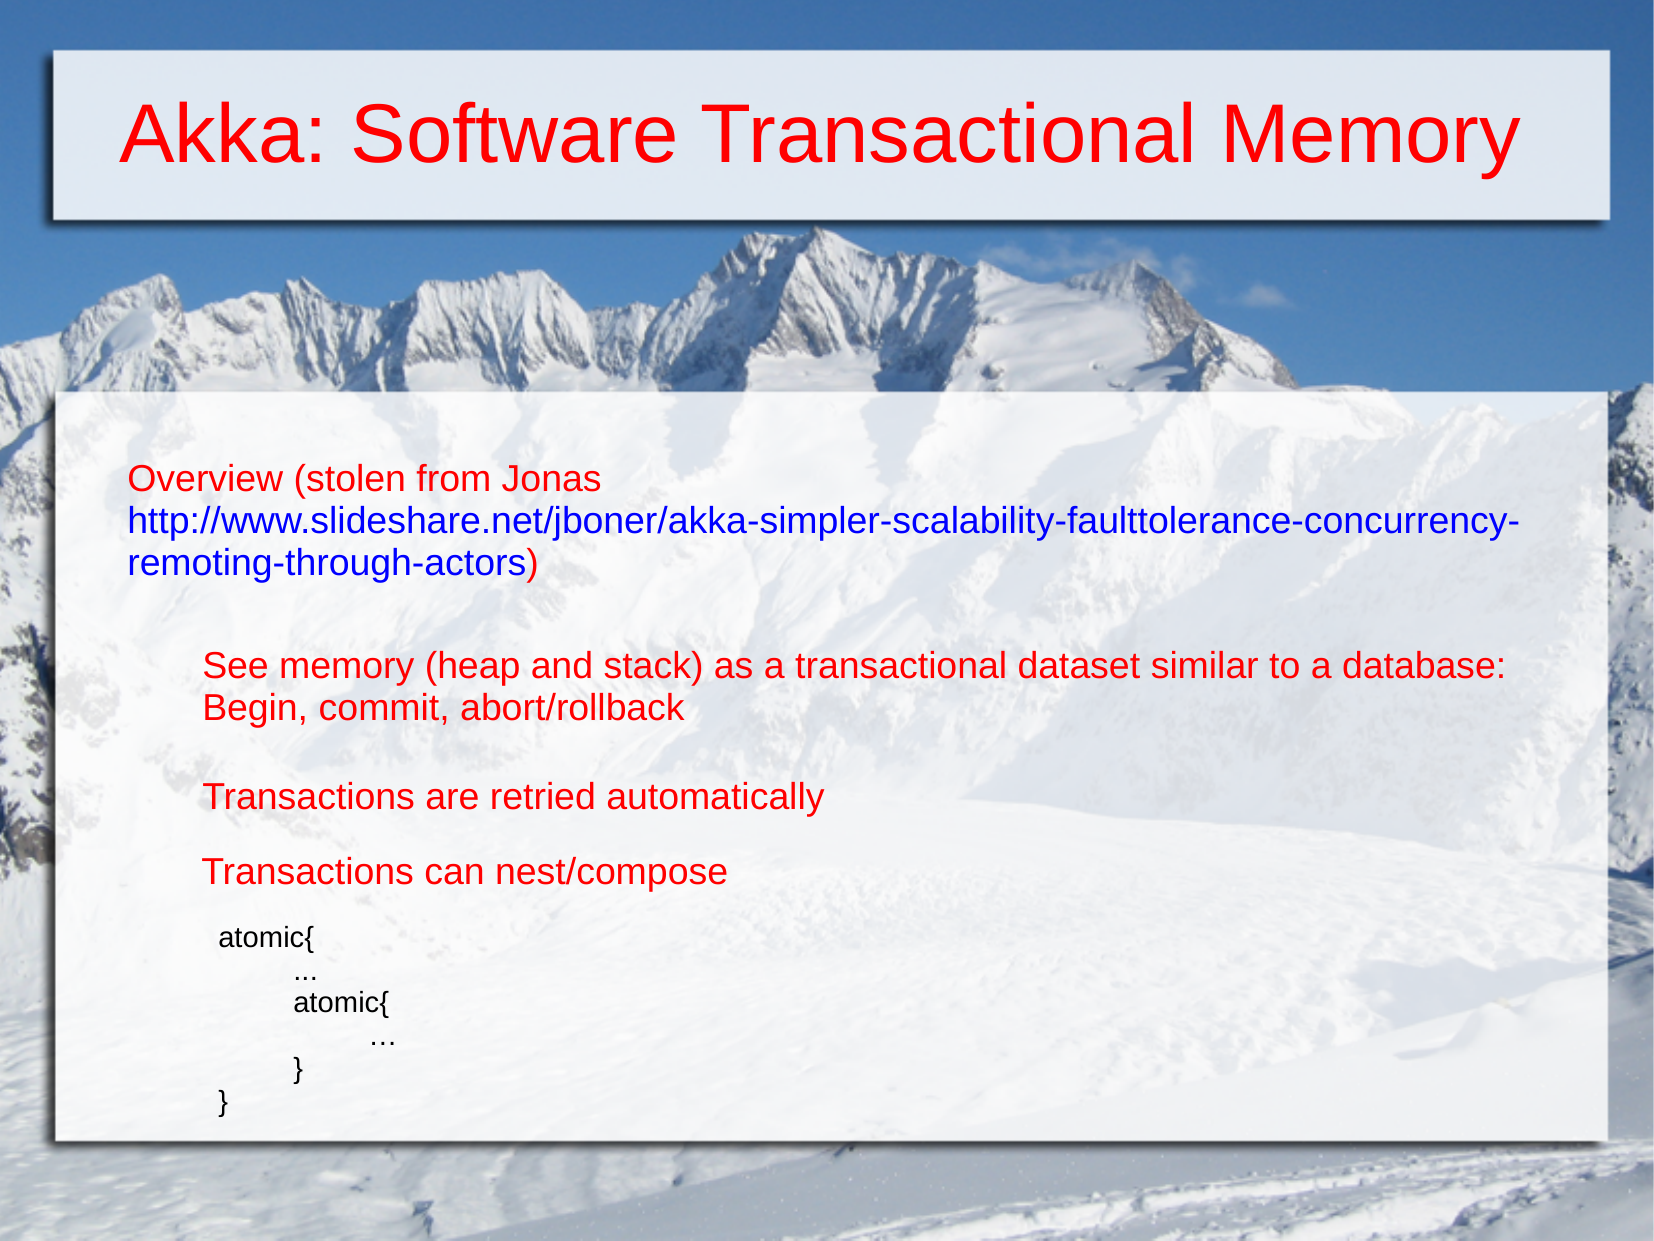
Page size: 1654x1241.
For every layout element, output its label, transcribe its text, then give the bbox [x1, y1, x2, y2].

text_box atomic{ ... atomic{ … } } [203, 913, 413, 1126]
text_box Transactions can nest/compose [186, 843, 745, 901]
text_box See memory (heap and stack) as a transactional dataset similar to a database: Begin, commit, abort/rollback [187, 637, 1525, 737]
text_box Akka: Software Transactional Memory [104, 79, 1538, 188]
picture [0, 0, 1654, 1241]
text_box Transactions are retried automatically [187, 768, 842, 826]
text_box Overview (stolen from Jonas http://www.slideshare.net/jboner/akka-simpler-scalability-faulttolerance-concurrency-remoting-through-actors) [112, 450, 1576, 591]
